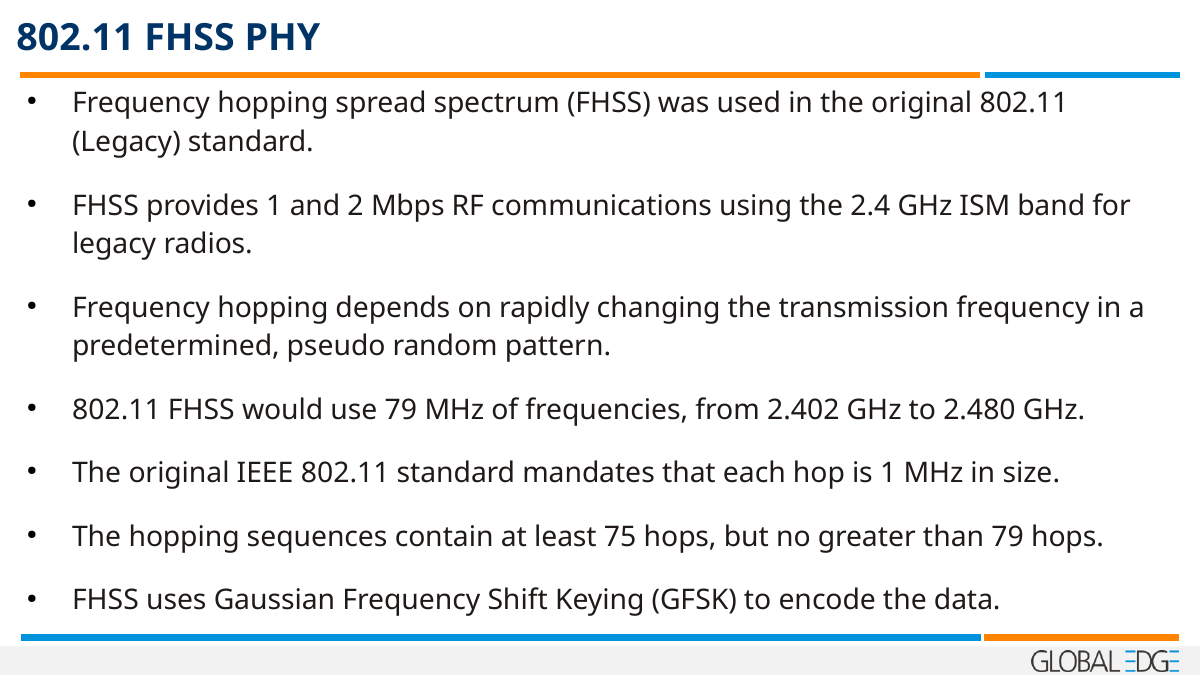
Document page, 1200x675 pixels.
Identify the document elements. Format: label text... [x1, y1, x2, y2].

list Frequency hopping spread spectrum (FHSS) was used in the original 802.11 (Legacy) standard. FHSS provides 1 and 2 Mbps RF communications using the 2.4 GHz ISM band for legacy radios. Frequency hopping depends on rapidly changing the transmission frequency in a predetermined, pseudo random pattern. 802.11 FHSS would use 79 MHz of frequencies, from 2.402 GHz to 2.480 GHz. The original IEEE 802.11 standard mandates that each hop is 1 MHz in size. The hopping sequences contain at least 75 hops, but no greater than 79 hops. FHSS uses Gaussian Frequency Shift Keying (GFSK) to encode the data. [11, 82, 1170, 626]
picture [1031, 650, 1179, 672]
title 802.11 FHSS PHY [6, 9, 1082, 63]
